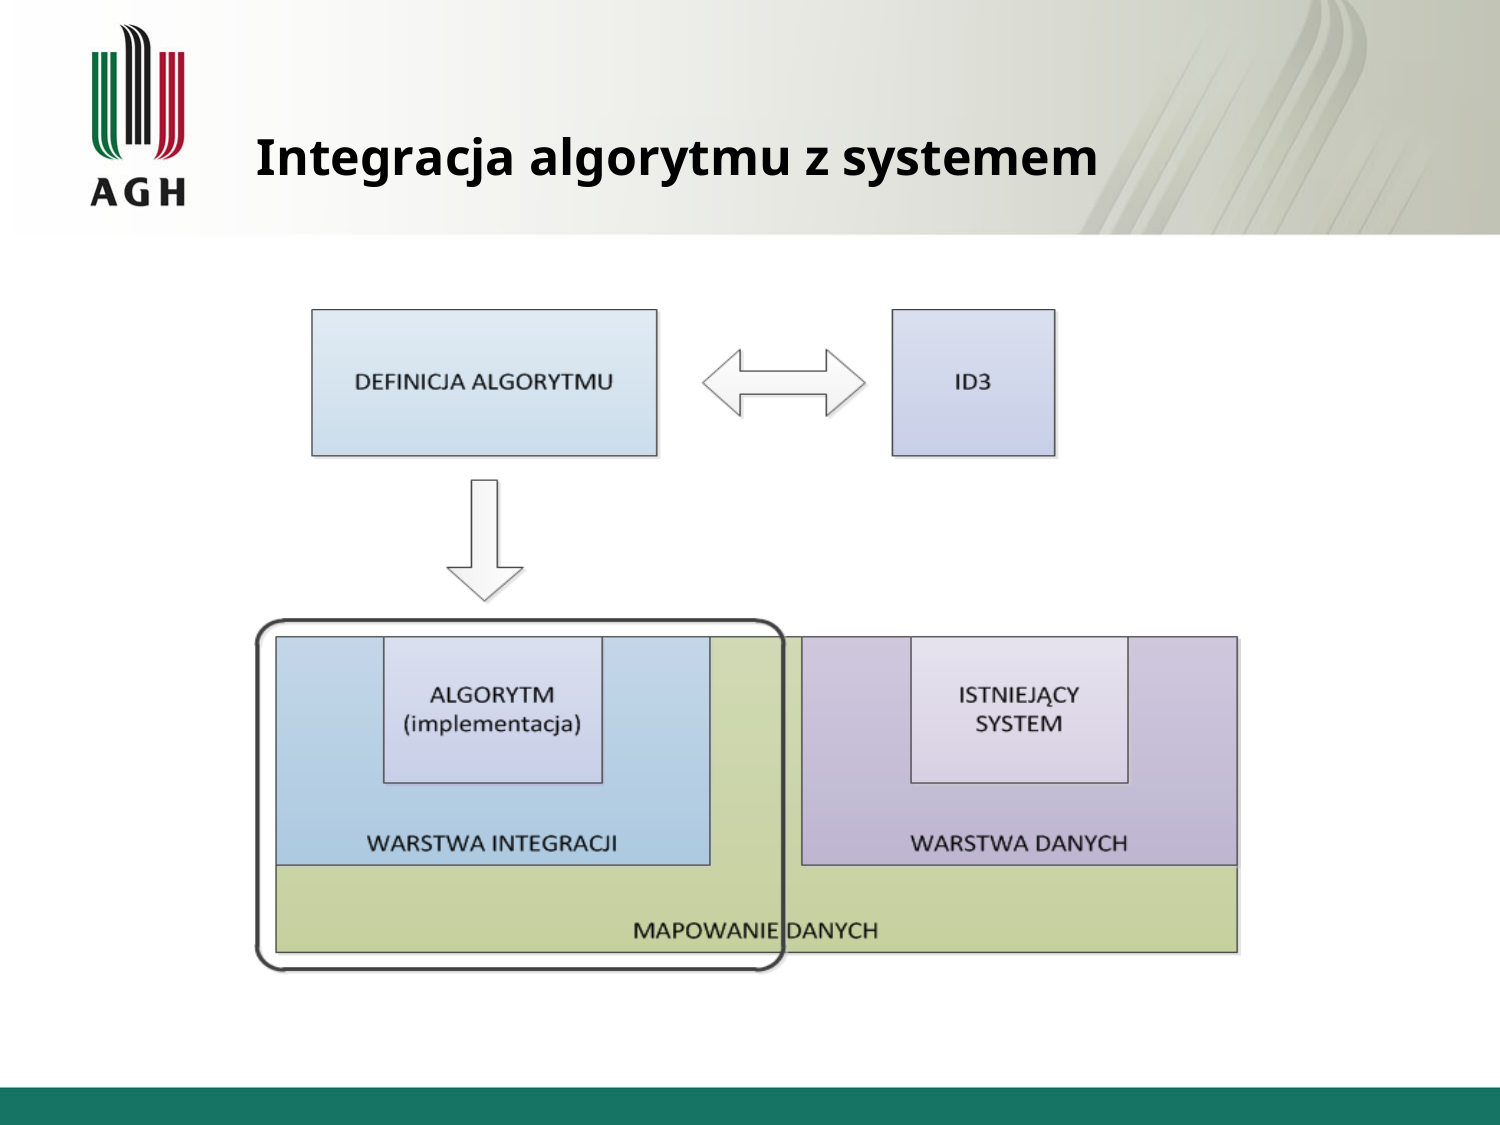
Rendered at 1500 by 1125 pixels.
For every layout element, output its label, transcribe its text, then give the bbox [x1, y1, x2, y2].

title Integracja algorytmu z systemem [242, 78, 1425, 233]
picture [0, 0, 1500, 1125]
